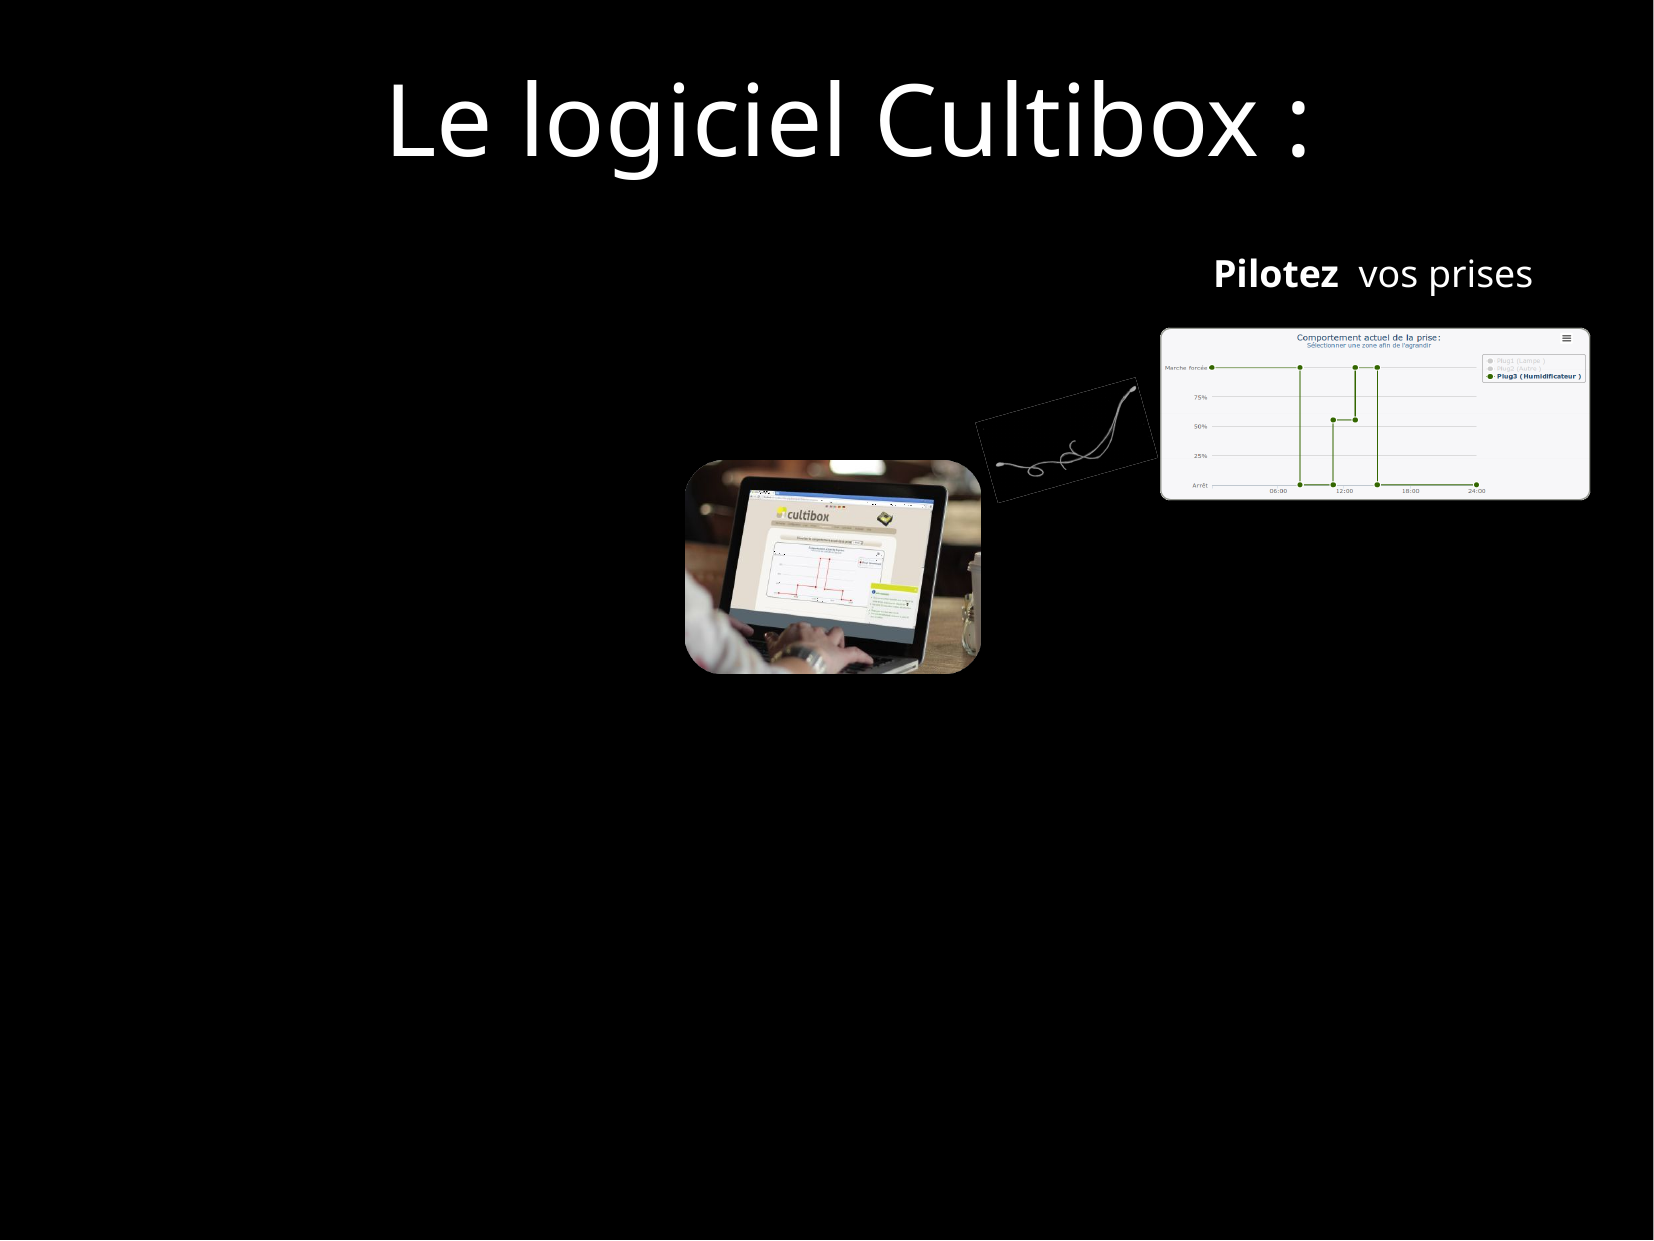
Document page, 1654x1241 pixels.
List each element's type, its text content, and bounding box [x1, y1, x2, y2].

picture [975, 325, 1595, 503]
text_box Pilotez vos prises [1062, 227, 1654, 319]
picture [685, 460, 981, 674]
text_box Le logiciel Cultibox : [246, 57, 1452, 178]
